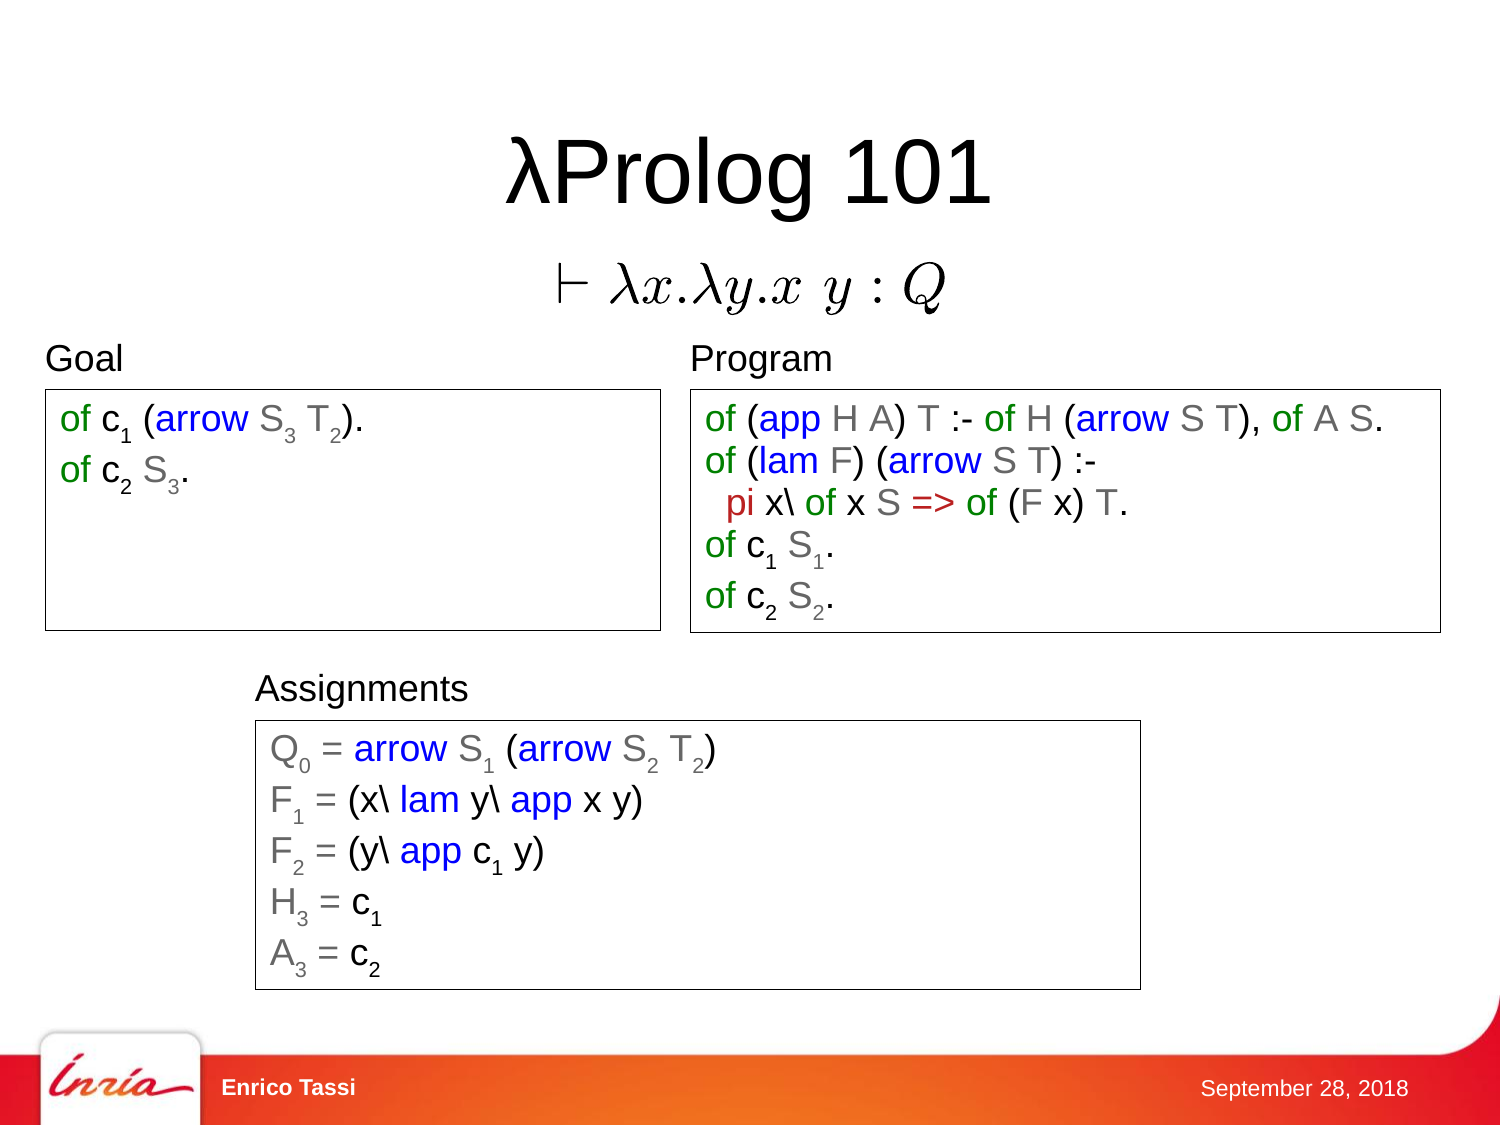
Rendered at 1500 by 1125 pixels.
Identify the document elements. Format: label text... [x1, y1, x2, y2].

text_box of c1 (arrow S3 T2). of c2 S3. [45, 389, 661, 631]
text_box Goal [30, 329, 139, 387]
picture [0, 947, 1500, 1125]
text_box Q0 = arrow S1 (arrow S2 T2) F1 = (x\ lam y\ app x y) F2 = (y\ app c1 y) H3 = c1 A3 = c2 [255, 720, 1141, 990]
text_box Assignments [240, 660, 511, 721]
text_box of (app H A) T :- of H (arrow S T), of A S. of (lam F) (arrow S T) :- pi x\ of x S => of (F x) T. of c1 S1. of c2 S2. [690, 389, 1441, 633]
text_box Program [675, 329, 849, 387]
text_box [555, 261, 945, 316]
title λProlog 101 [131, 77, 1369, 266]
